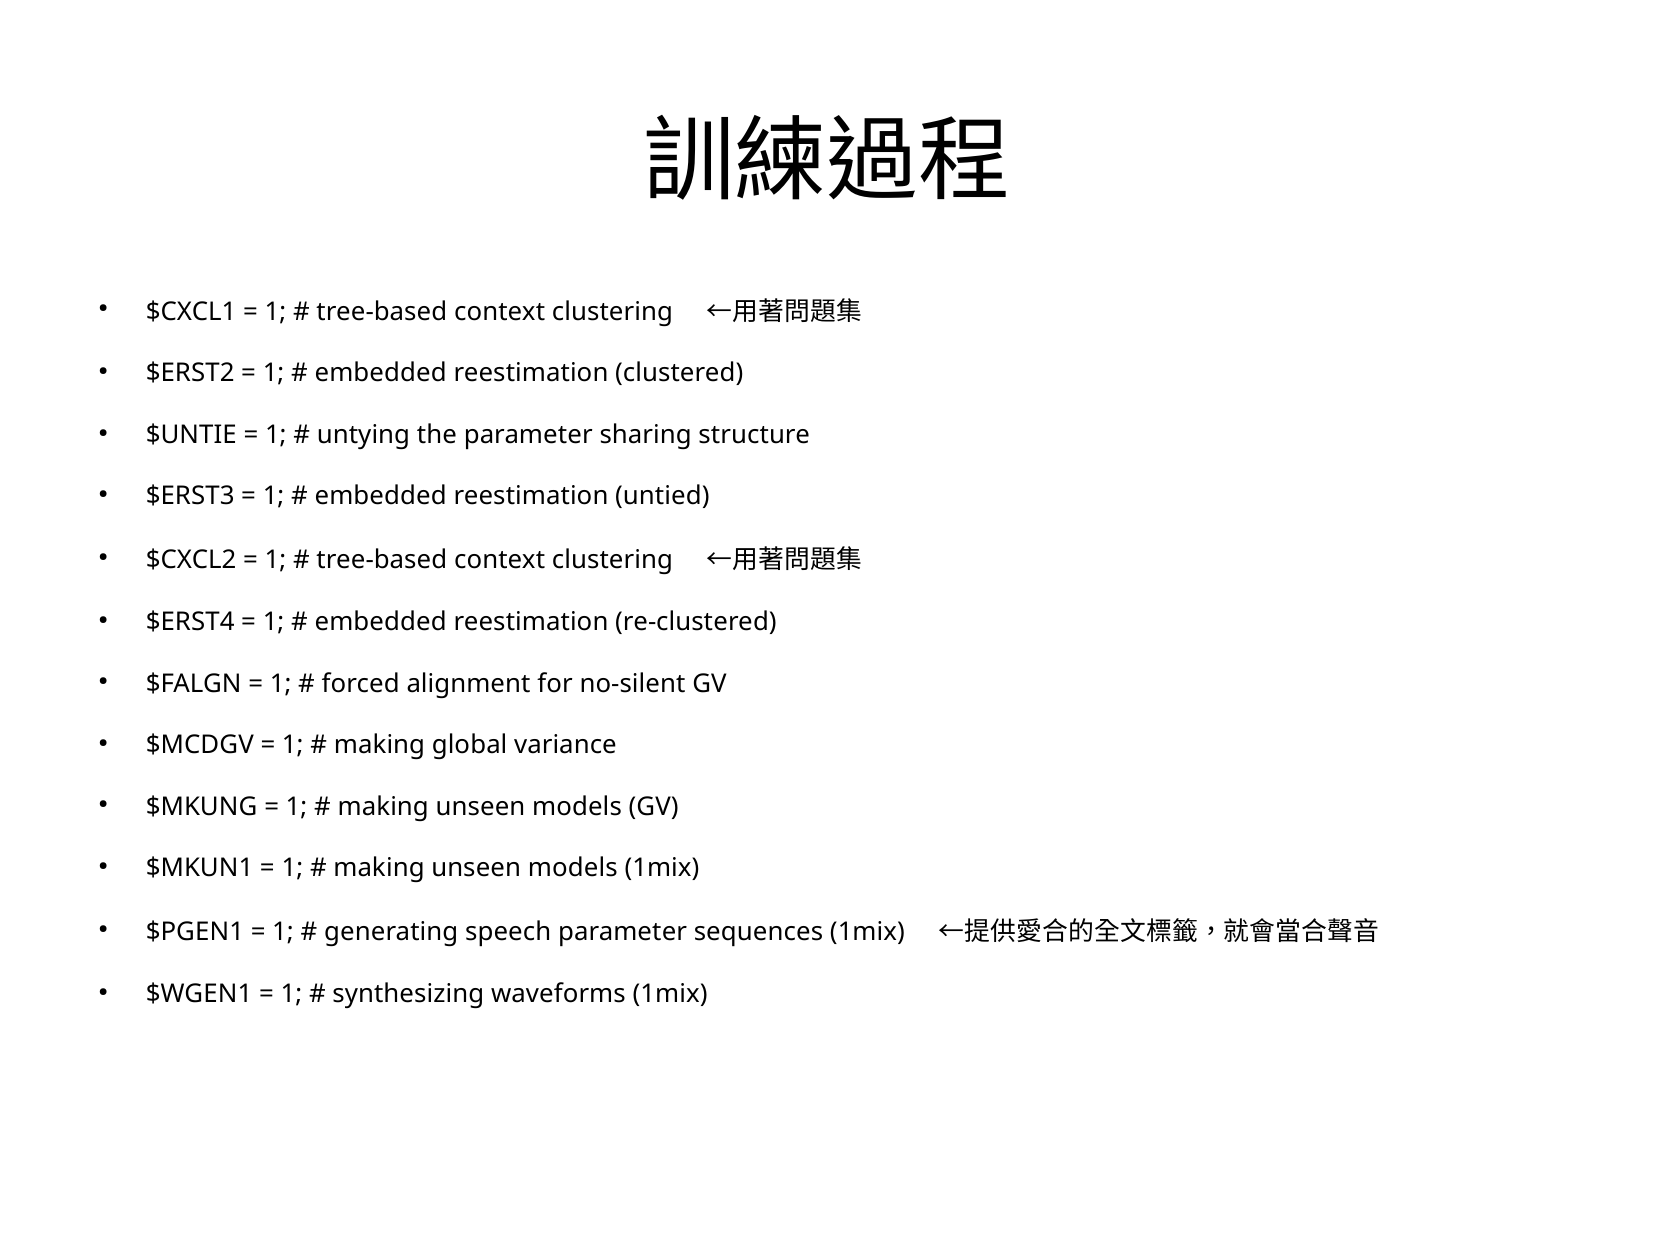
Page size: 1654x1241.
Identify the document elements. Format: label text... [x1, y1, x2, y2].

list $CXCL1 = 1; # tree-based context clustering ←用著問題集 $ERST2 = 1; # embedded reestimation (clustered) $UNTIE = 1; # untying the parameter sharing structure $ERST3 = 1; # embedded reestimation (untied) $CXCL2 = 1; # tree-based context clustering ←用著問題集 $ERST4 = 1; # embedded reestimation (re-clustered) $FALGN = 1; # forced alignment for no-silent GV $MCDGV = 1; # making global variance $MKUNG = 1; # making unseen models (GV) $MKUN1 = 1; # making unseen models (1mix) $PGEN1 = 1; # generating speech parameter sequences (1mix) ←提供愛合的全文標籤，就會當合聲音 $WGEN1 = 1; # synthesizing waveforms (1mix) [82, 290, 1583, 1015]
title 訓練過程 [82, 49, 1571, 257]
